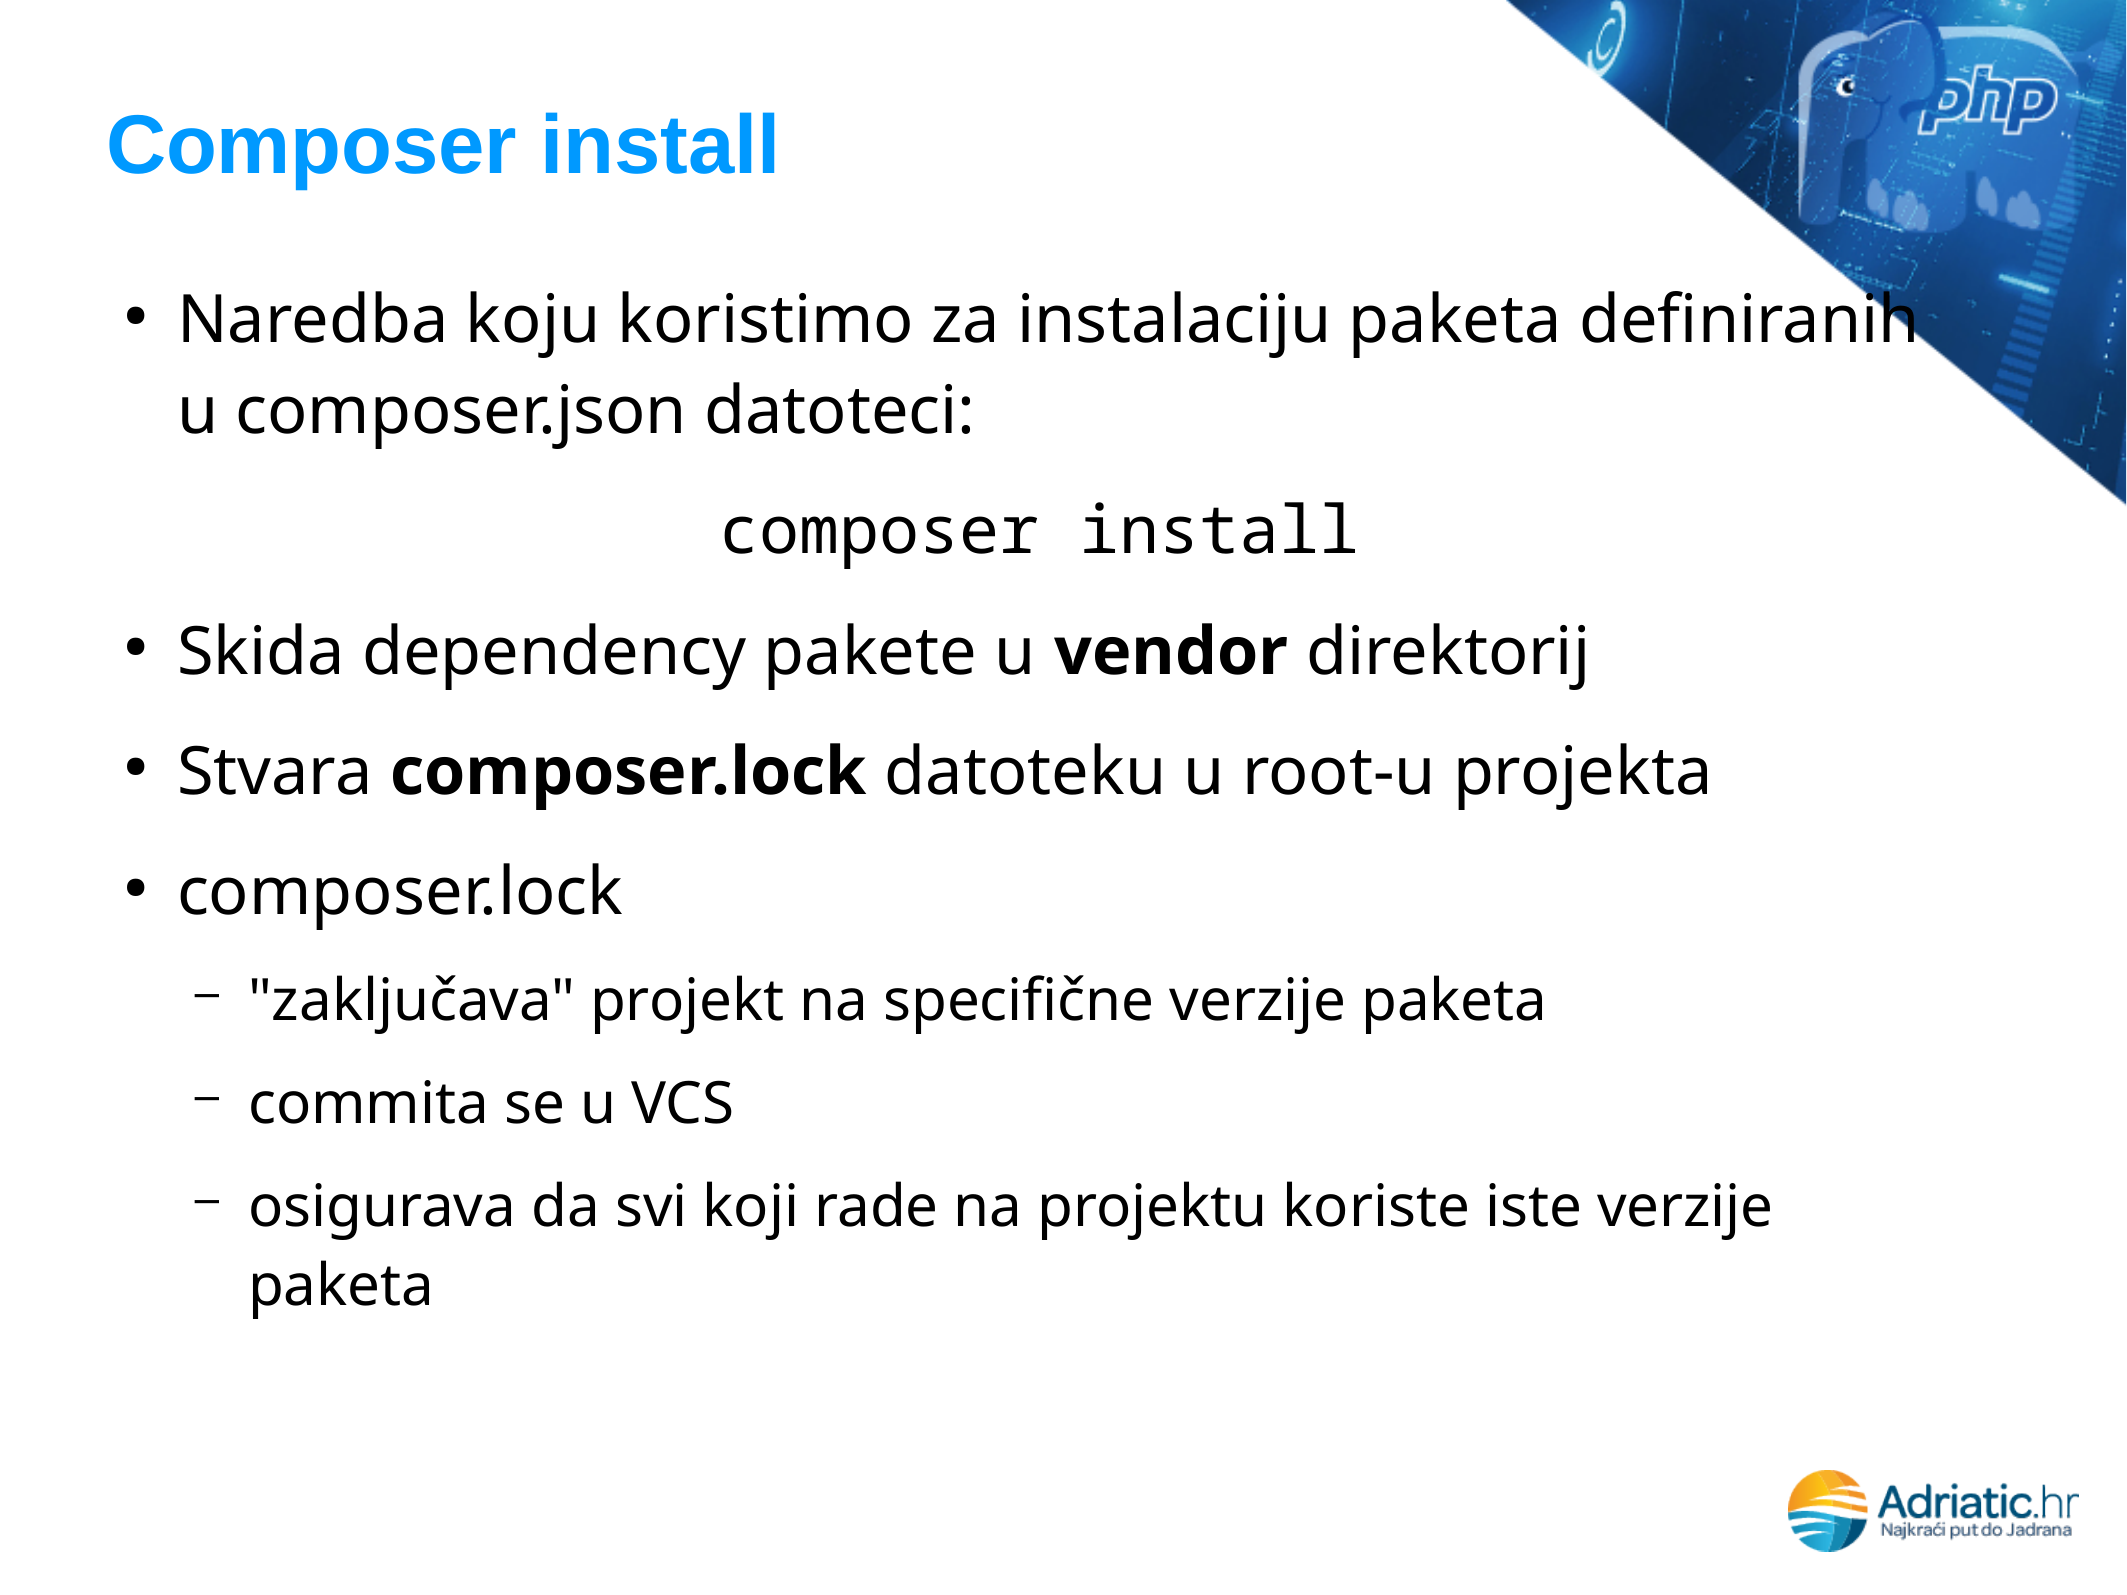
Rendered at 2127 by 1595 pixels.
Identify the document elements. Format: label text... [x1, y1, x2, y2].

list Naredba koju koristimo za instalaciju paketa definiranih u composer.json datoteci: composer install Skida dependency pakete u vendor direktorij Stvara composer.lock datoteku u root-u projekta composer.lock "zaključava" projekt na specifične verzije paketa commita se u VCS osigurava da svi koji rade na projektu koriste iste verzije paketa [106, 271, 1973, 1453]
title Composer install [106, 70, 1630, 219]
picture [1505, 0, 2127, 625]
picture [1788, 1470, 2079, 1552]
